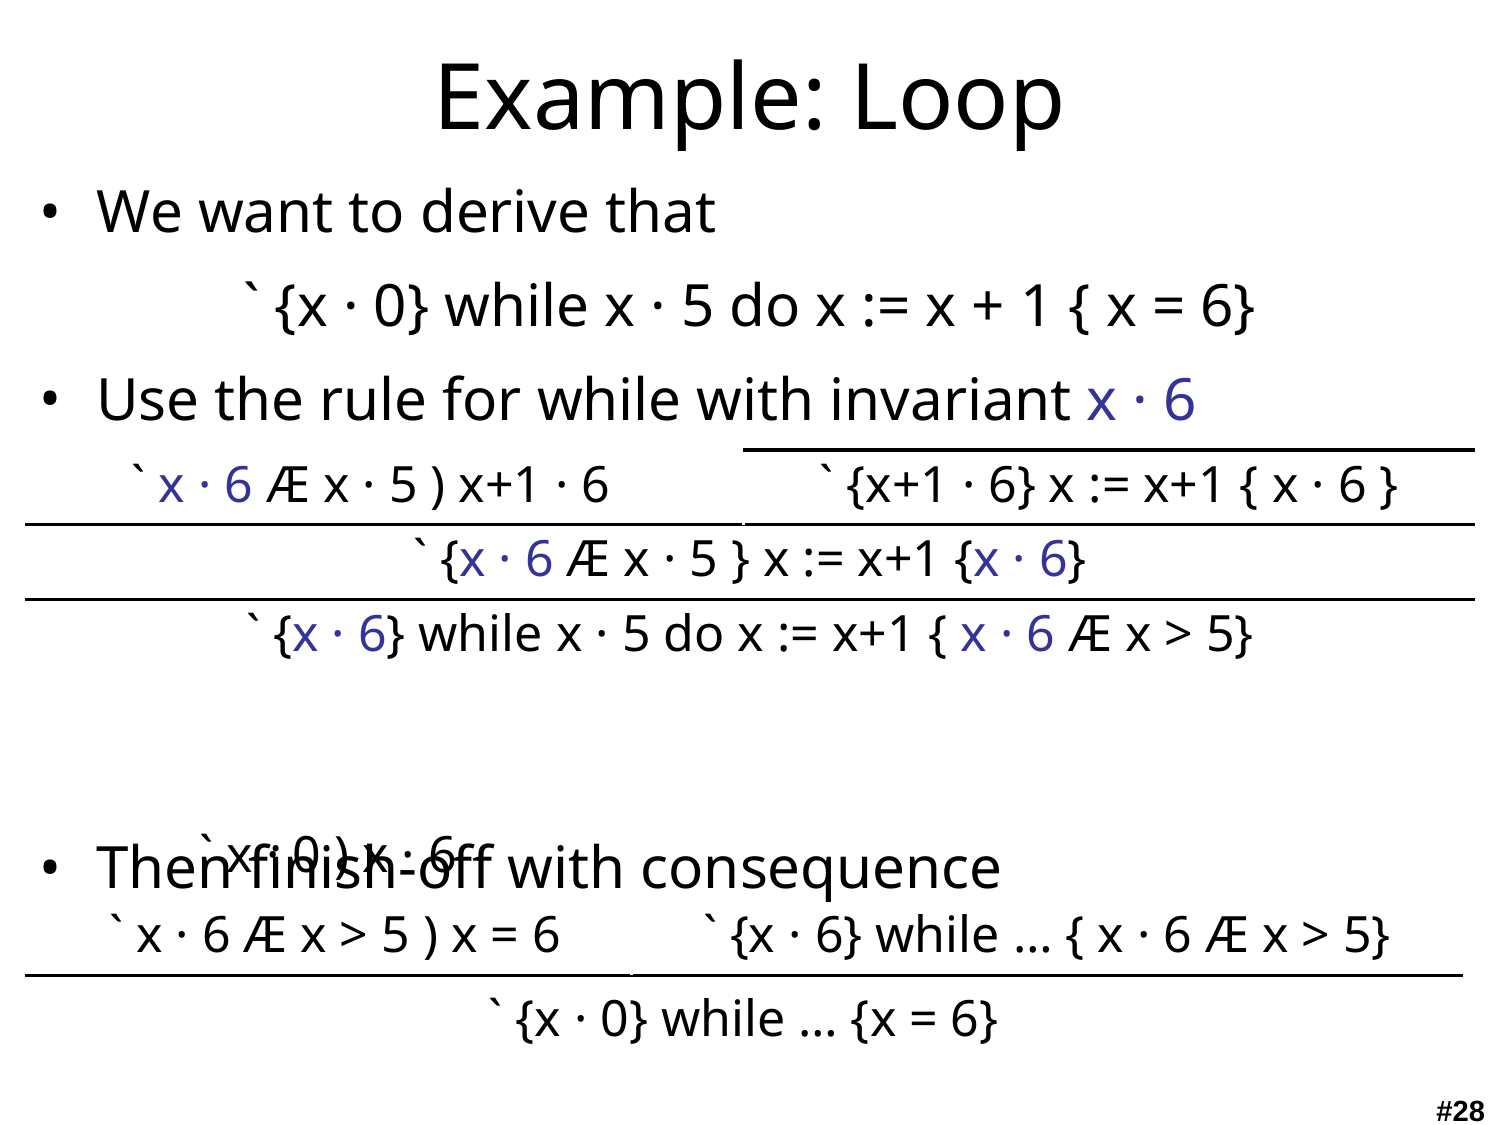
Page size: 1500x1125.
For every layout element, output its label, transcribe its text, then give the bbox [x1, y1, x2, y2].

text_box ` {x · 6} while … { x · 6 Æ x > 5} [633, 828, 1463, 974]
text_box ` {x · 0} while … {x = 6} [24, 976, 1463, 1050]
list We want to derive that ` {x · 0} while x · 5 do x := x + 1 { x = 6} Use the rule for while with invariant x · 6 Then finish-off with consequence [24, 162, 1476, 450]
text_box ` x · 0 ) x · 6 ` x · 6 Æ x > 5 ) x = 6 [24, 828, 632, 974]
list We want to derive that ` {x · 0} while x · 5 do x := x + 1 { x = 6} Use the rule for while with invariant x · 6 Then finish-off with consequence [24, 675, 1476, 1038]
text_box ` {x · 6 Æ x · 5 } x := x+1 {x · 6} [24, 524, 1476, 600]
title Example: Loop [24, 0, 1476, 162]
text_box ` x · 6 Æ x · 5 ) x+1 · 6 [24, 450, 742, 523]
text_box ` {x+1 · 6} x := x+1 { x · 6 } [745, 450, 1476, 524]
text_box ` {x · 6} while x · 5 do x := x+1 { x · 6 Æ x > 5} [24, 600, 1476, 675]
